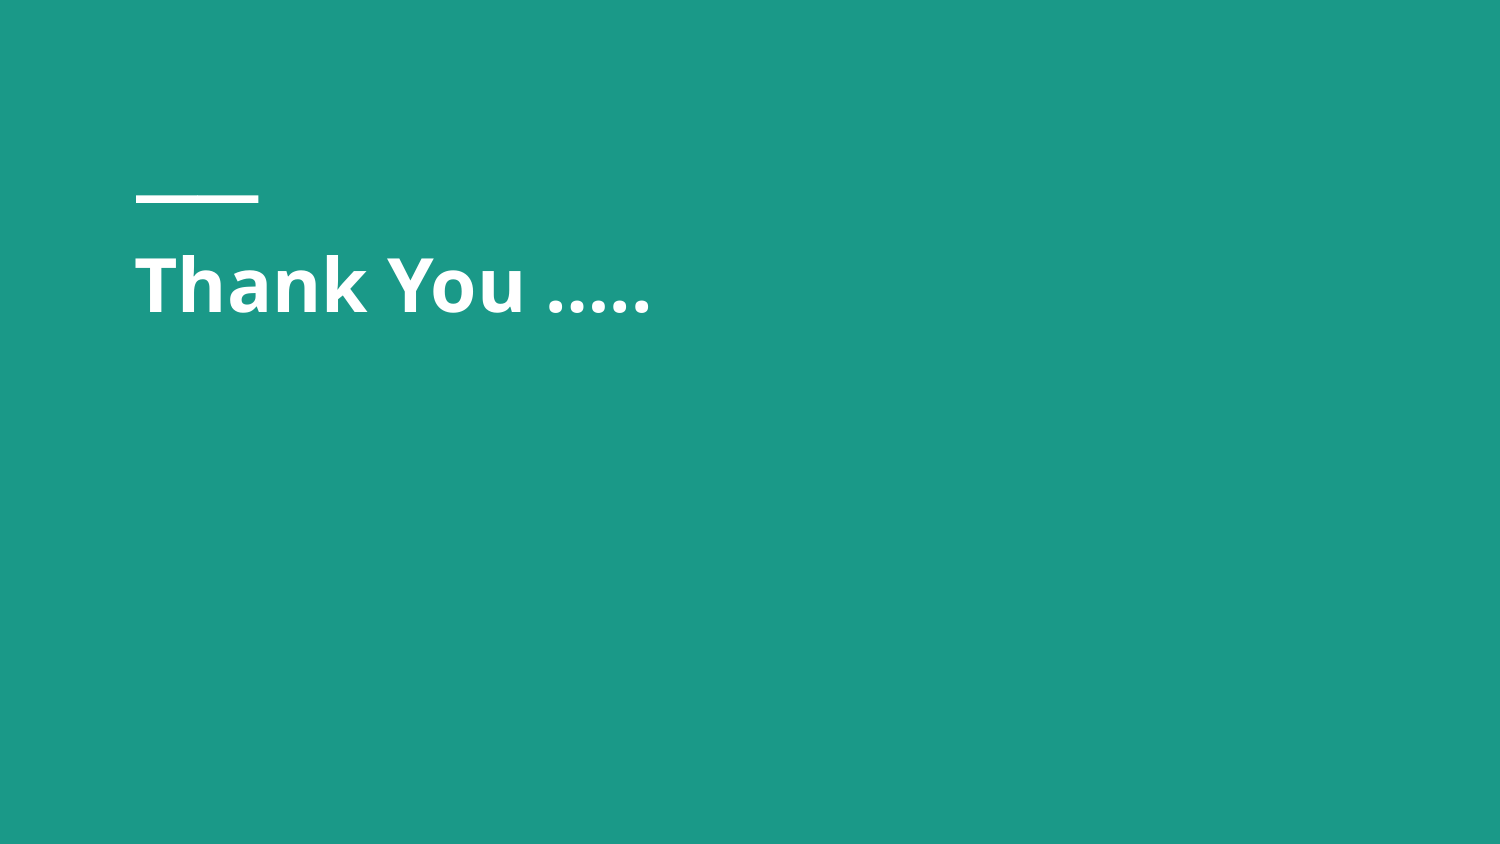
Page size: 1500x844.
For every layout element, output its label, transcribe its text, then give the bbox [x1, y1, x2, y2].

title Thank You ….. [119, 216, 1381, 466]
